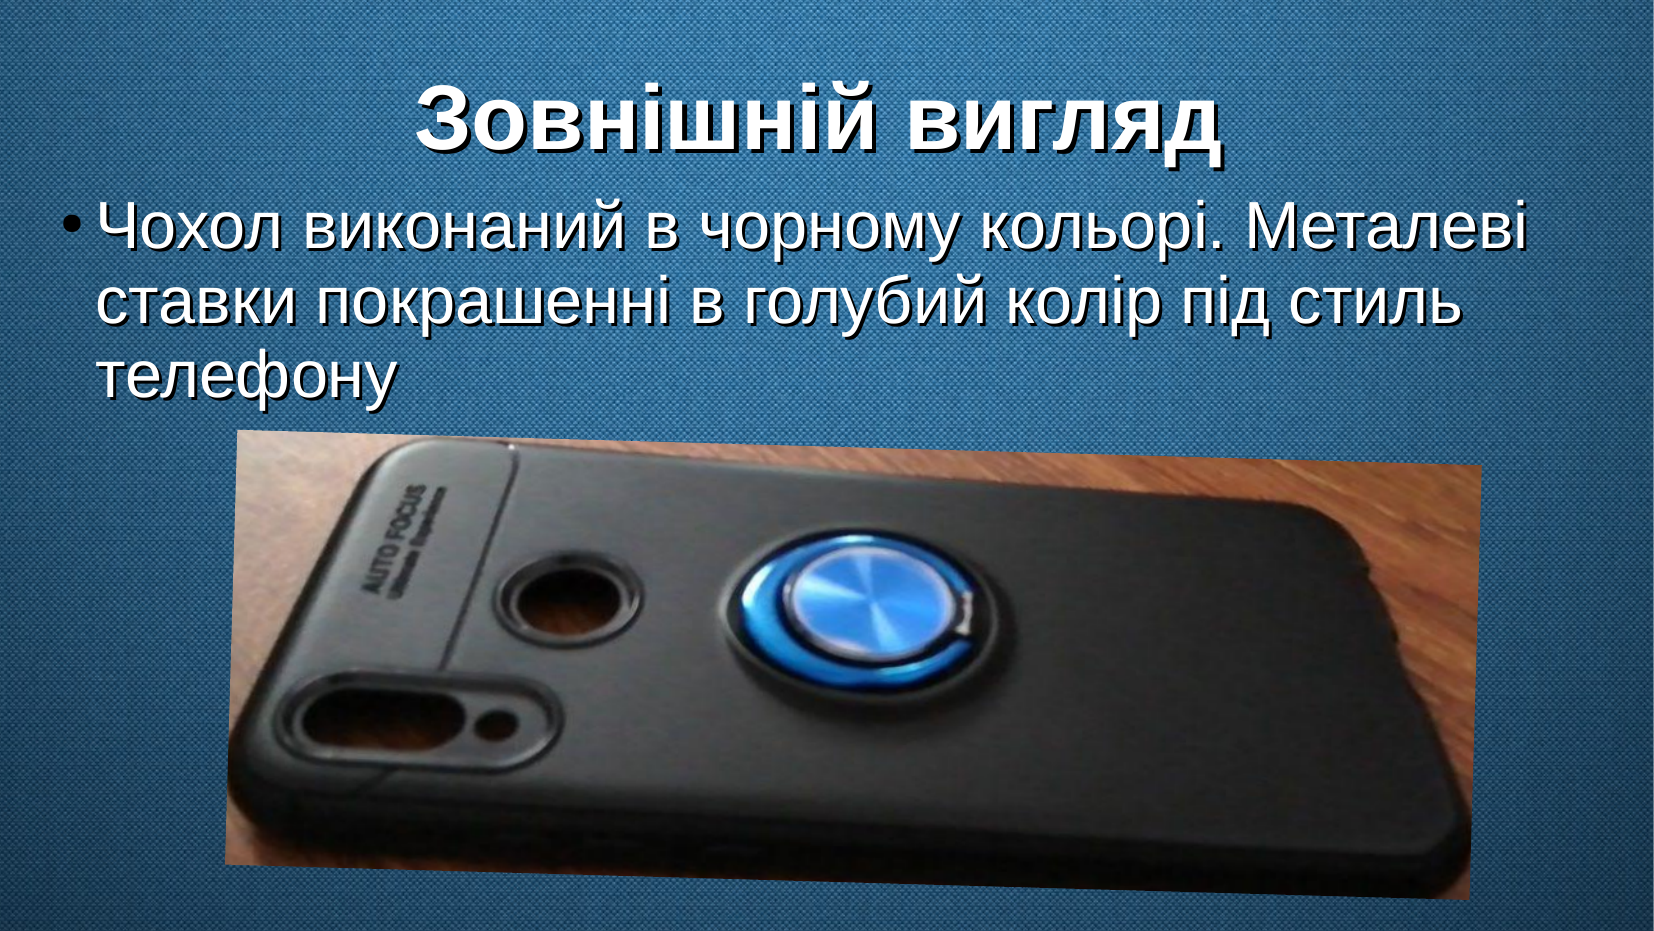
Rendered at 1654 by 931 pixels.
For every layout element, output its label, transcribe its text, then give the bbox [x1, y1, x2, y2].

subtitle Чохол виконаний в чорному кольорі. Металеві ставки покрашенні в голубий колір під стиль телефону [60, 0, 1654, 661]
picture [0, 0, 1654, 931]
